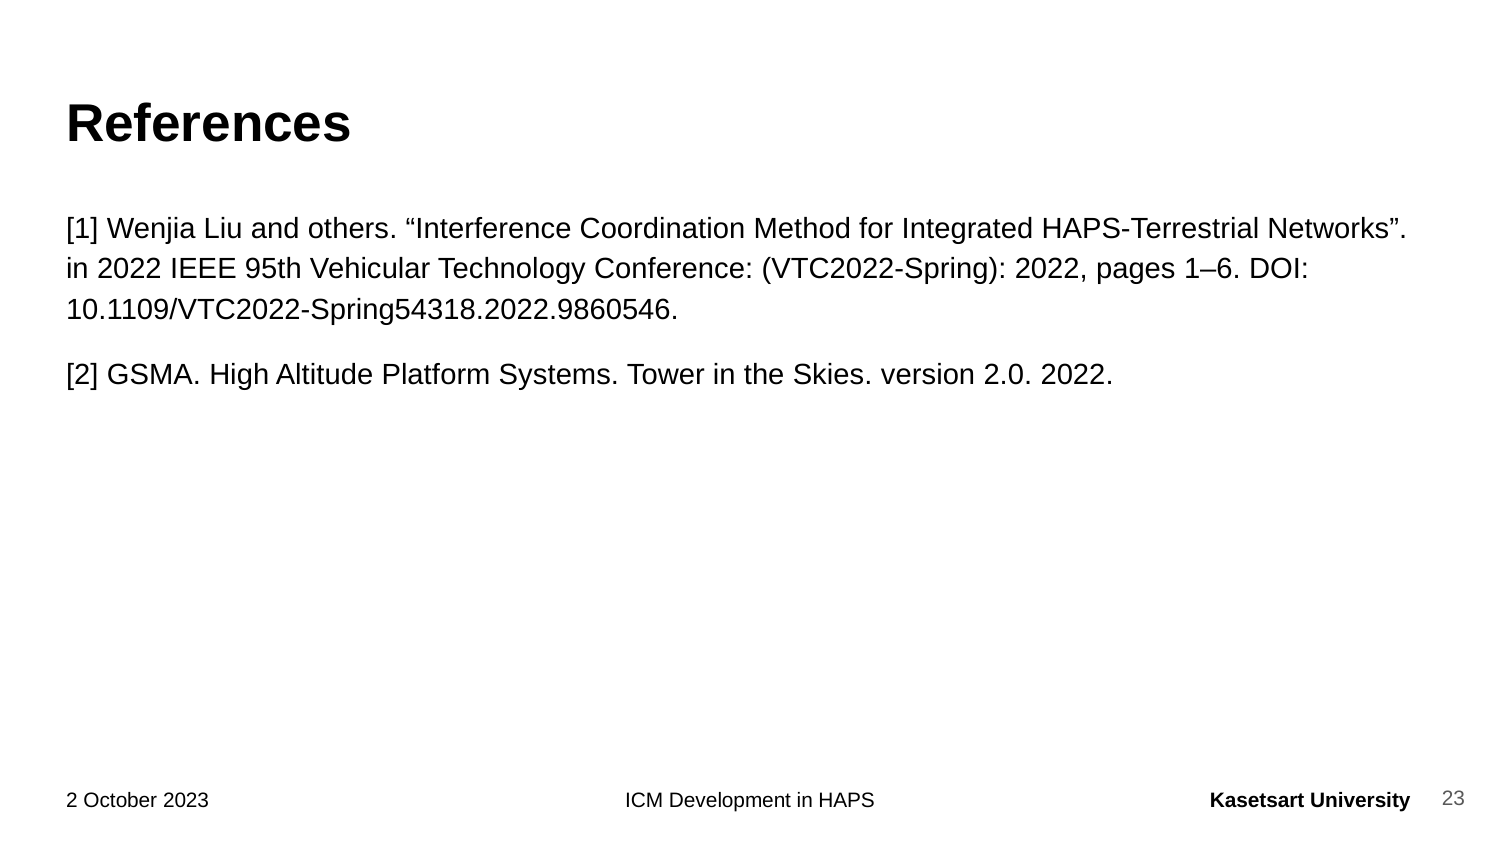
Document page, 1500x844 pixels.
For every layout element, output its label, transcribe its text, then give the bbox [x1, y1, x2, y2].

title References [51, 72, 1449, 167]
slide_number <number> [1389, 764, 1480, 830]
list [1] Wenjia Liu and others. “Interference Coordination Method for Integrated HAPS-Terrestrial Networks”. in 2022 IEEE 95th Vehicular Technology Conference: (VTC2022-Spring): 2022, pages 1–6. DOI: 10.1109/VTC2022-Spring54318.2022.9860546. [2] GSMA. High Altitude Platform Systems. Tower in the Skies. version 2.0. 2022. [51, 189, 1449, 671]
